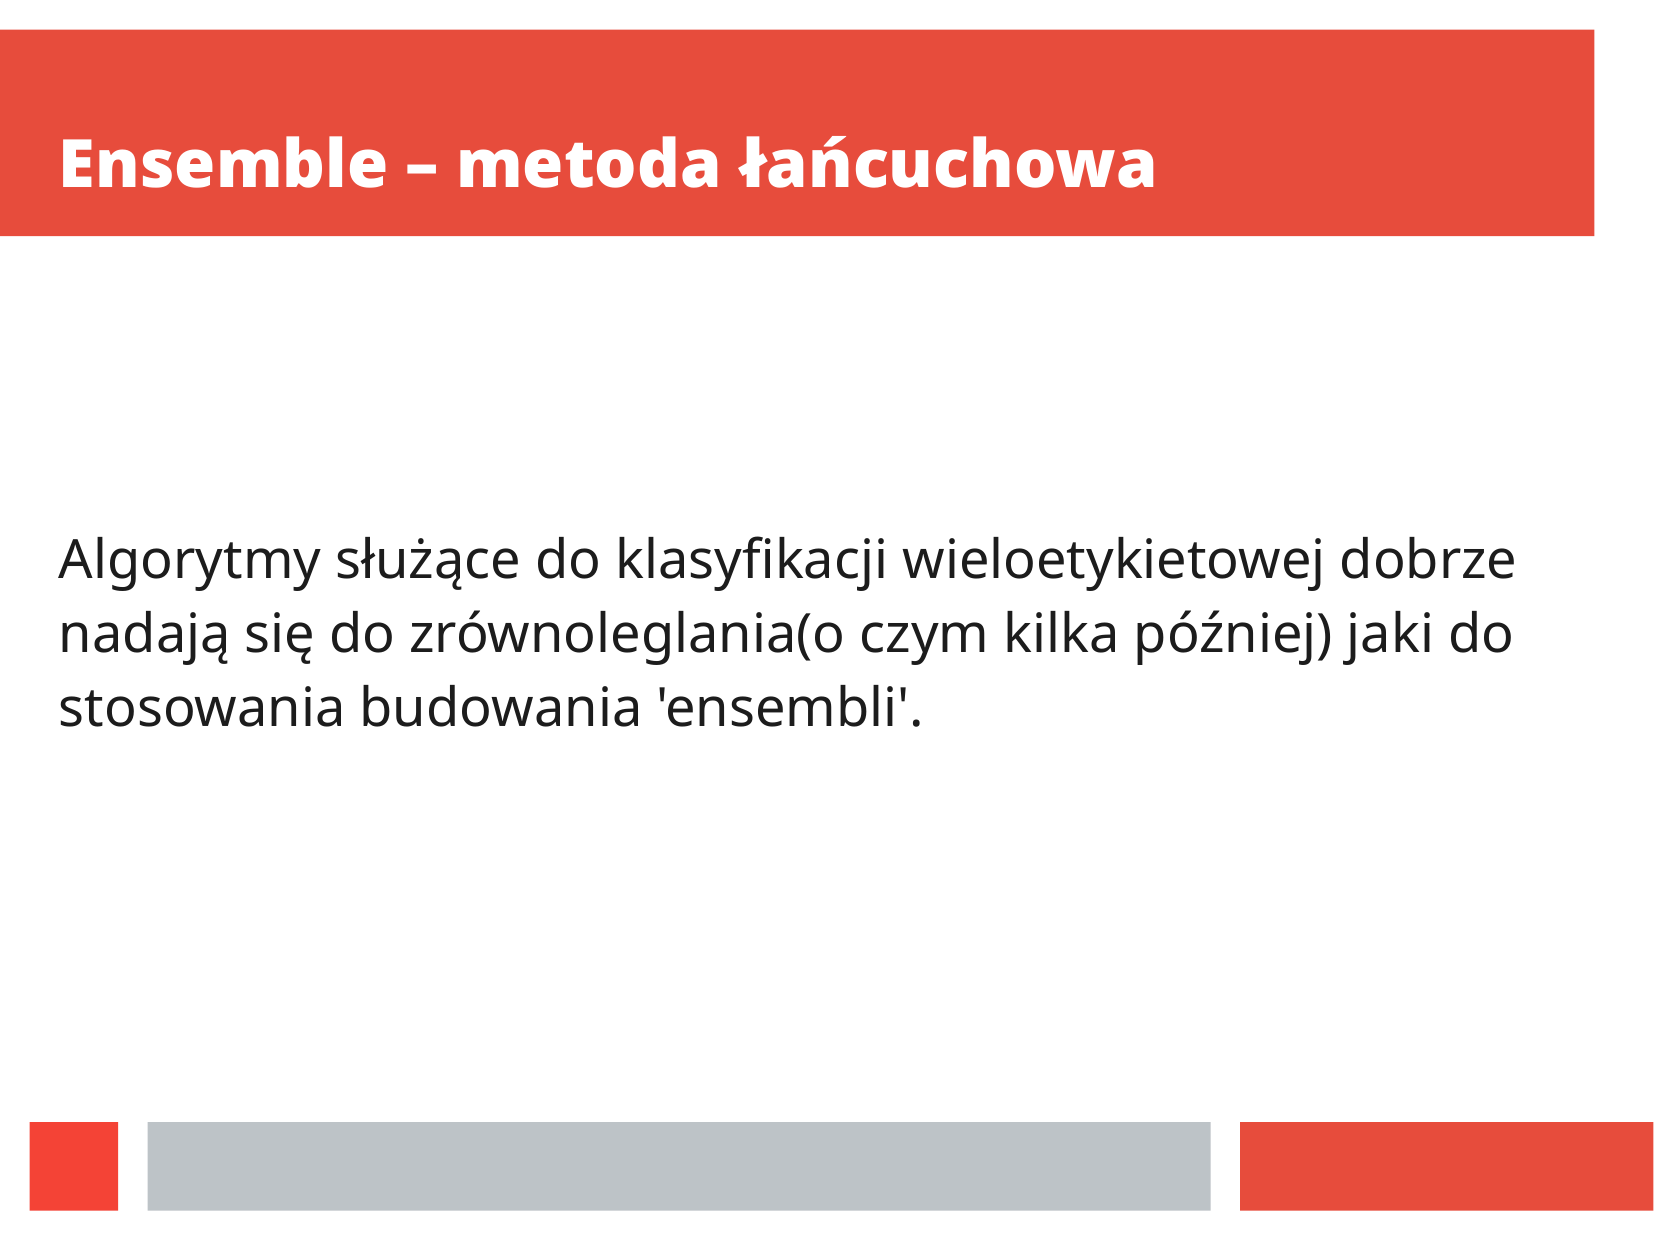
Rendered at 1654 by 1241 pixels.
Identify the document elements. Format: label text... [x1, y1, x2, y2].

list Algorytmy służące do klasyfikacji wieloetykietowej dobrze nadają się do zrównoleglania(o czym kilka później) jaki do stosowania budowania 'ensembli'. [59, 324, 1565, 1093]
title Ensemble – metoda łańcuchowa [59, 59, 1595, 207]
